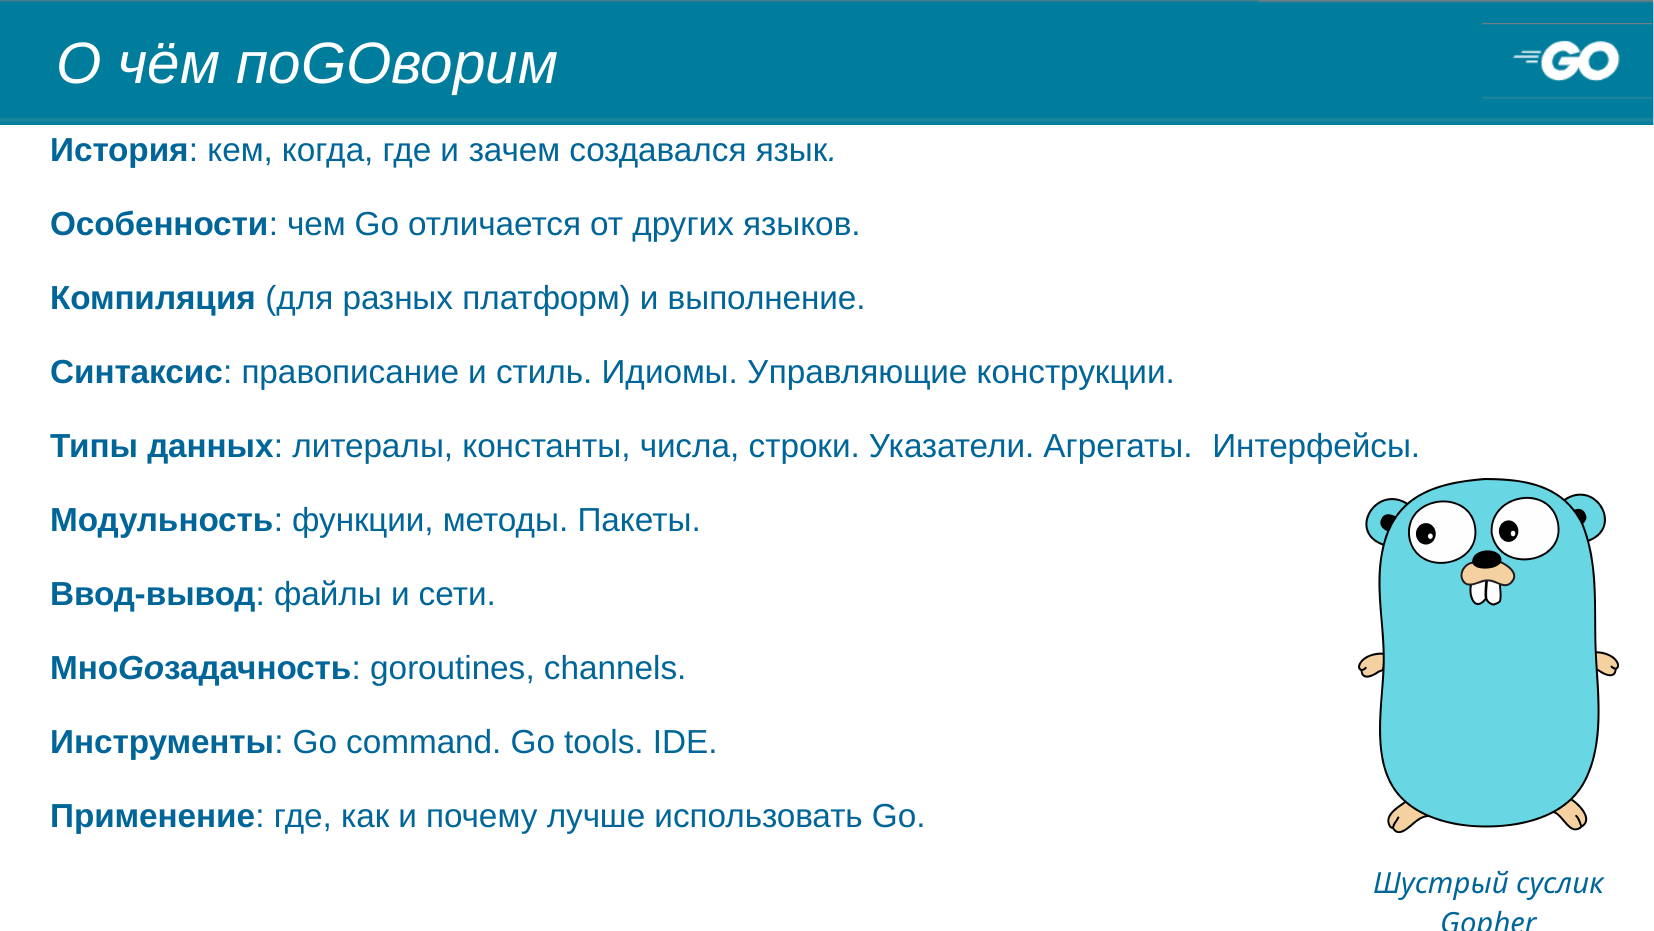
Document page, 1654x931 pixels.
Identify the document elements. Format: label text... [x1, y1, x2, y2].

picture [1542, 41, 1619, 81]
text_box История: кем, когда, где и зачем создавался язык. Особенности: чем Go отличается от других языков. Компиляция (для разных платформ) и выполнение. Синтаксис: правописание и стиль. Идиомы. Управляющие конструкции. Типы данных: литералы, константы, числа, строки. Указатели. Агрегаты. Интерфейсы. Модульность: функции, методы. Пакеты. Ввод-вывод: файлы и сети. МноGoзадачность: goroutines, channels. Инструменты: Go command. Go tools. IDE. Применение: где, как и почему лучше использовать Go. [35, 124, 1619, 895]
picture [1358, 478, 1619, 833]
text_box О чём поGOворим [41, 23, 1495, 104]
